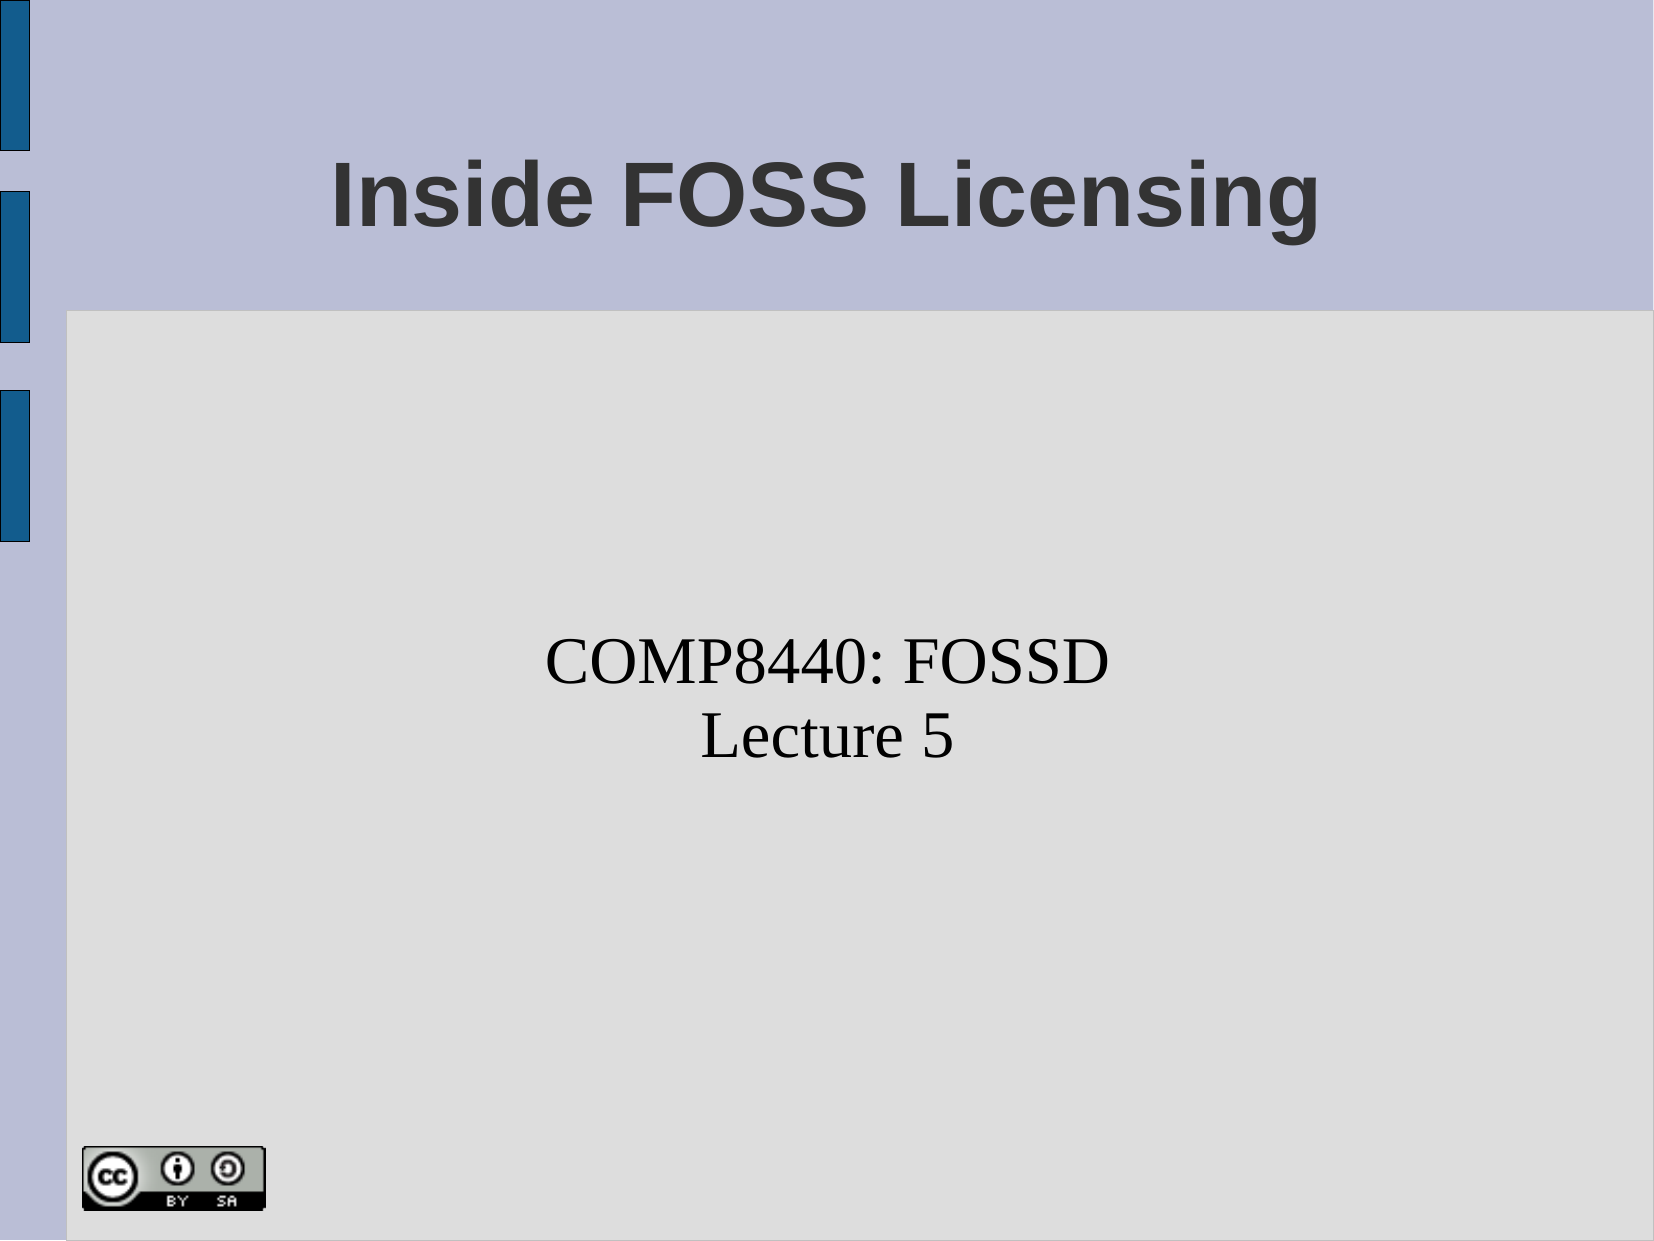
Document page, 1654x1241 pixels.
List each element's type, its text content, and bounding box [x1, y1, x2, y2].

subtitle COMP8440: FOSSD Lecture 5 [121, 344, 1534, 1127]
title Inside FOSS Licensing [121, 91, 1534, 299]
picture [82, 1146, 266, 1211]
